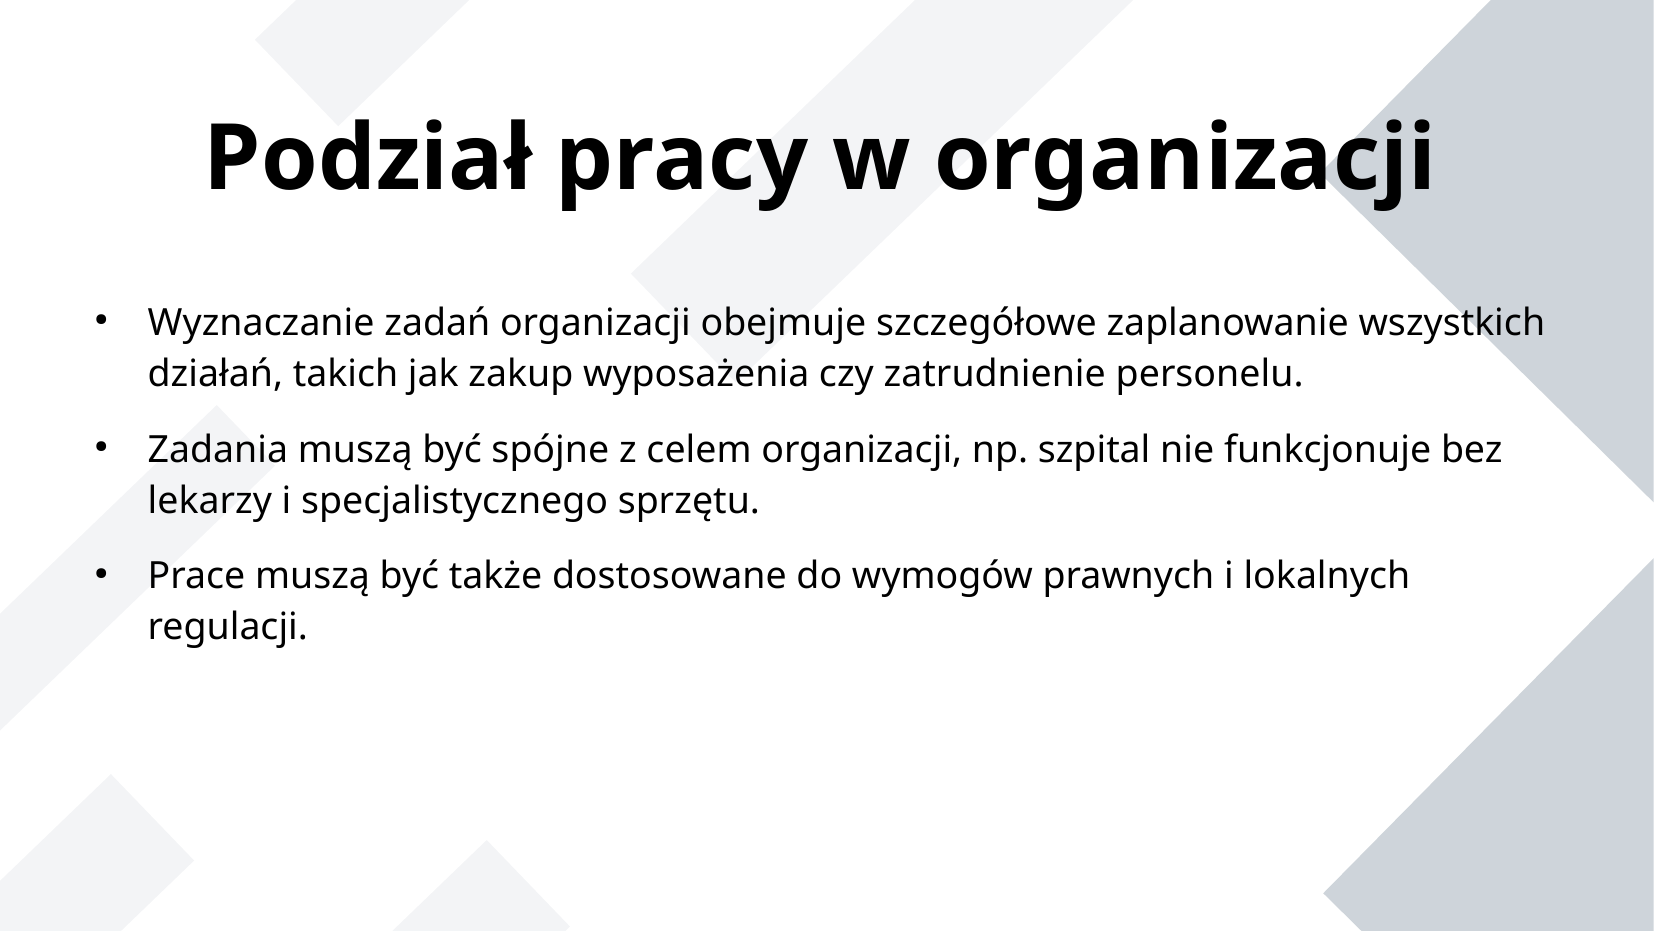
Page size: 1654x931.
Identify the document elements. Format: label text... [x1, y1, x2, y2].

title Podział pracy w organizacji [76, 76, 1565, 233]
list Wyznaczanie zadań organizacji obejmuje szczegółowe zaplanowanie wszystkich działań, takich jak zakup wyposażenia czy zatrudnienie personelu. Zadania muszą być spójne z celem organizacji, np. szpital nie funkcjonuje bez lekarzy i specjalistycznego sprzętu. Prace muszą być także dostosowane do wymogów prawnych i lokalnych regulacji. [76, 295, 1565, 835]
